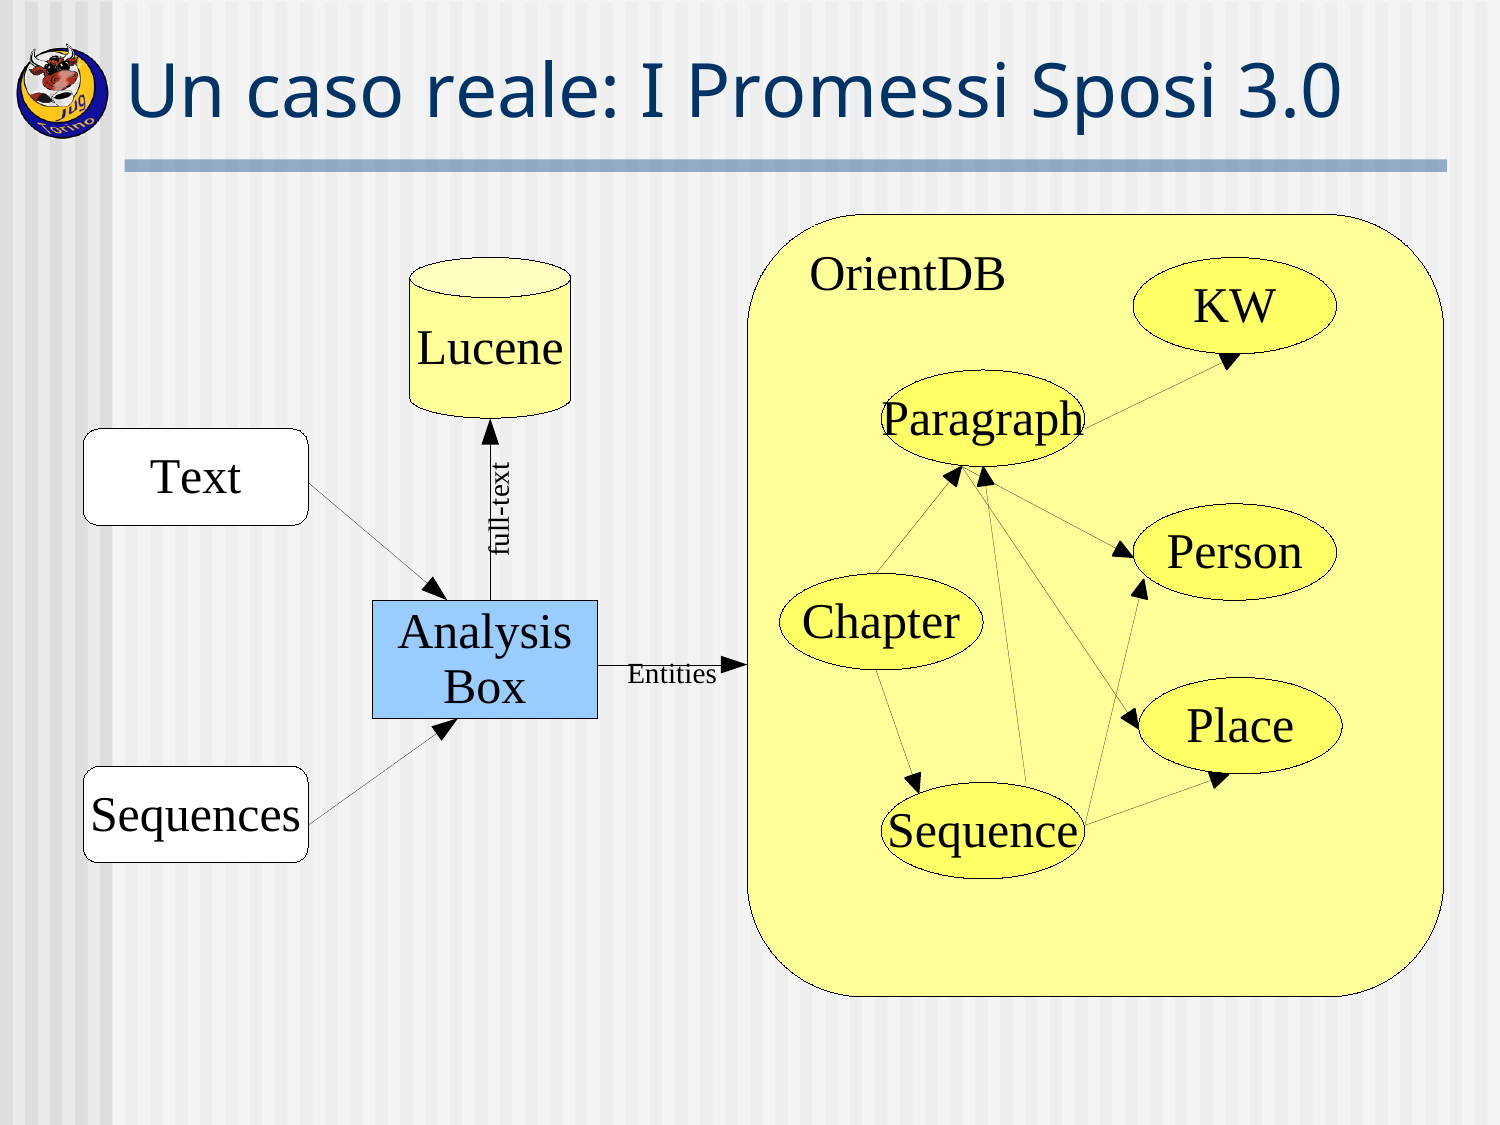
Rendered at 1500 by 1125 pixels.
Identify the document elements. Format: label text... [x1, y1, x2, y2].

text_box Person [1133, 503, 1337, 601]
text_box Analysis Box [372, 600, 598, 719]
text_box Sequences [83, 766, 309, 863]
text_box Chapter [779, 573, 984, 670]
text_box Text [83, 428, 309, 526]
text_box OrientDB [811, 225, 1005, 322]
text_box [747, 214, 1444, 997]
text_box Place [1138, 677, 1343, 774]
text_box KW [1133, 257, 1337, 354]
text_box OrientDB [816, 259, 838, 289]
picture [5, 36, 119, 149]
text_box Sequence [881, 782, 1085, 879]
text_box Paragraph [887, 369, 1085, 467]
title Un caso reale: I Promessi Sposi 3.0 [124, 50, 1482, 138]
text_box Lucene [409, 279, 571, 419]
